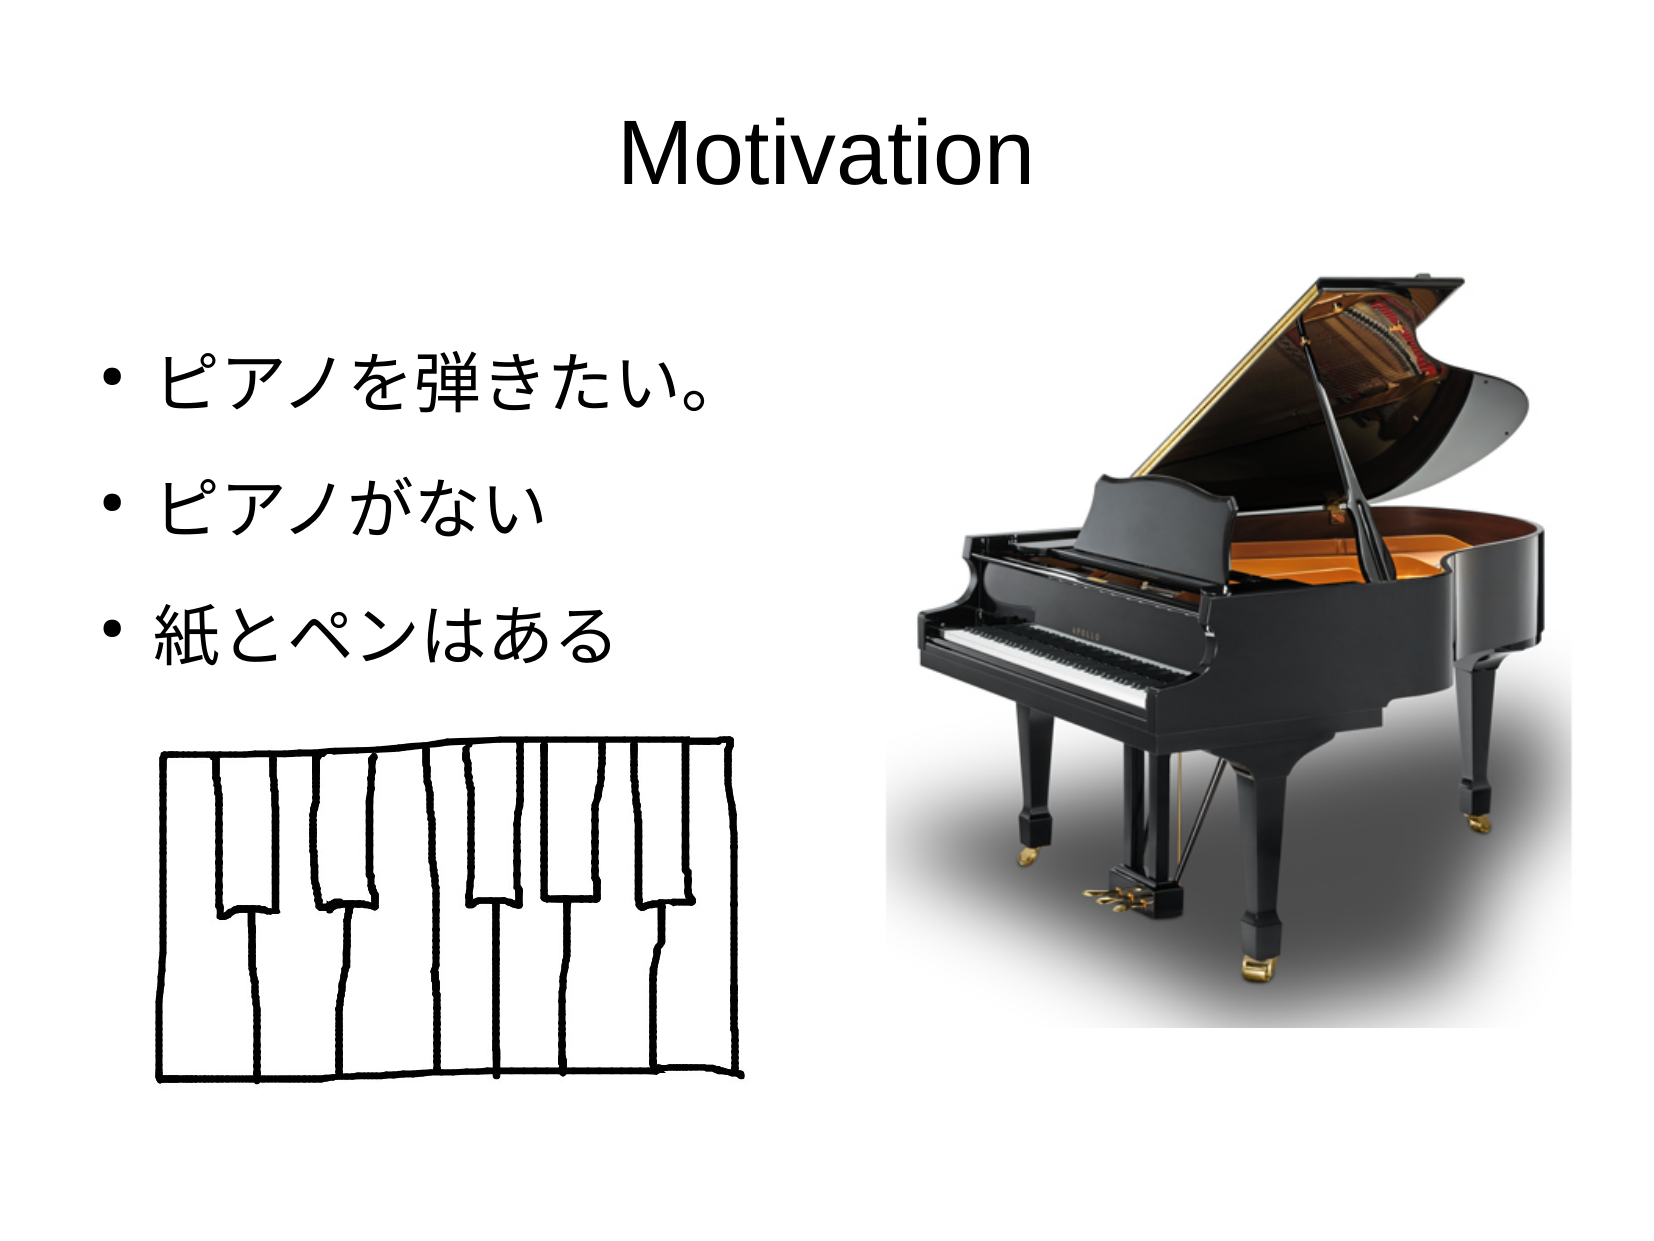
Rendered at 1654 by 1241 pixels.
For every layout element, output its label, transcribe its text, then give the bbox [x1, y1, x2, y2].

list ピアノを弾きたい。 ピアノがない 紙とペンはある [82, 225, 1571, 945]
picture [82, 684, 792, 1182]
picture [838, 246, 1620, 1028]
title Motivation [82, 49, 1571, 225]
